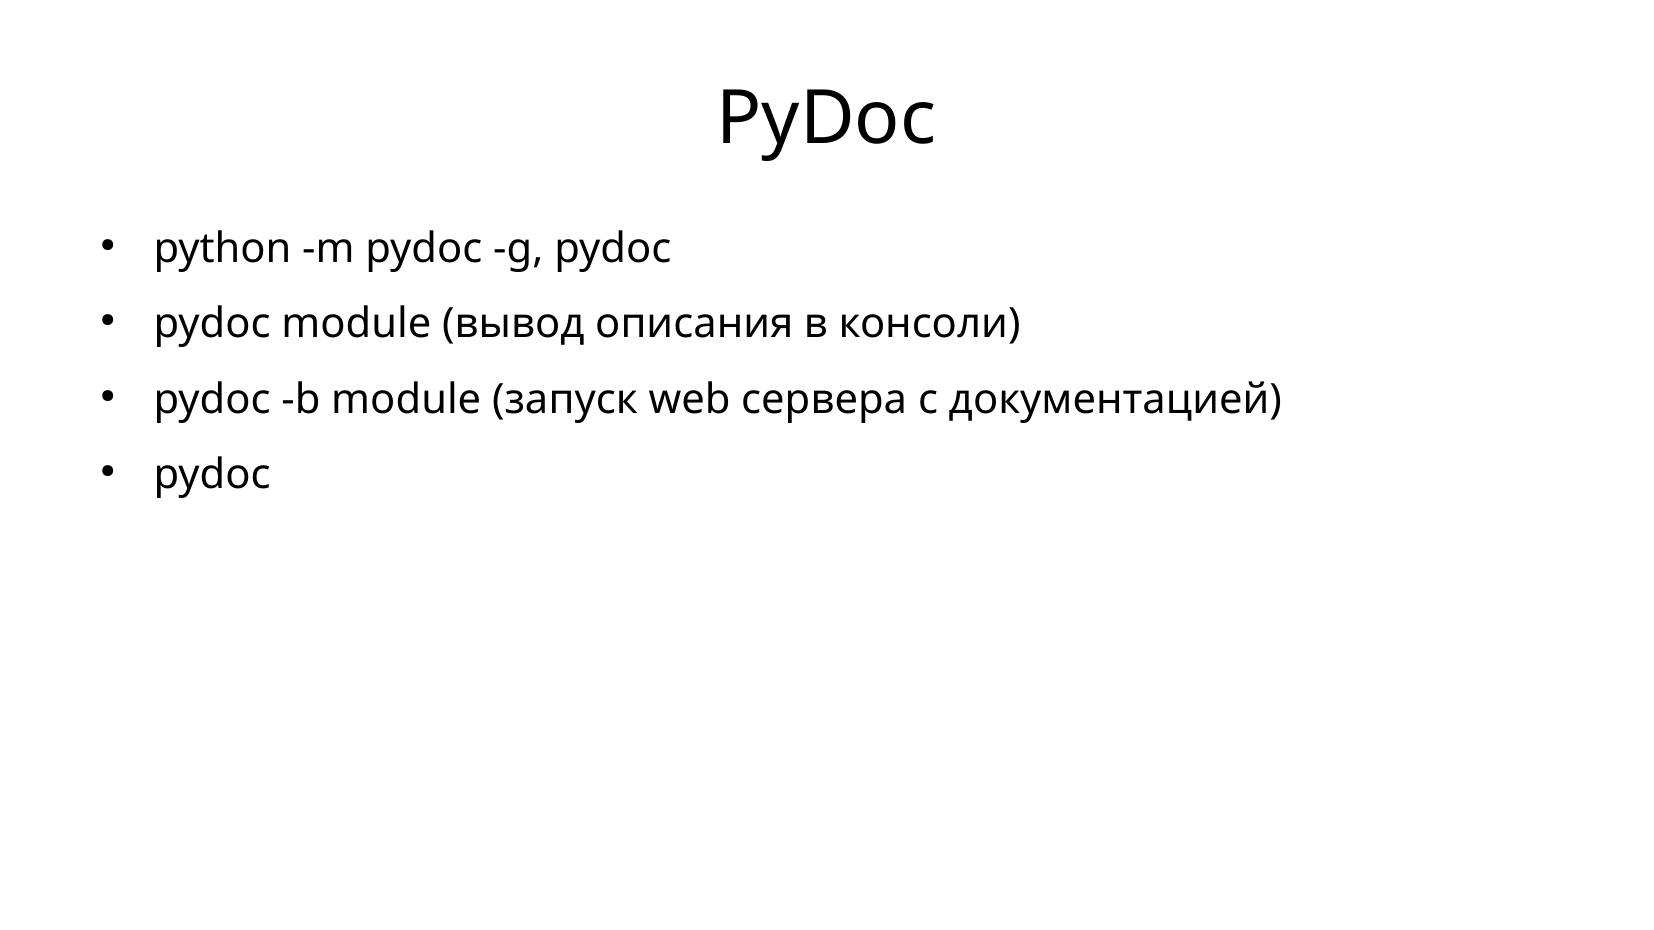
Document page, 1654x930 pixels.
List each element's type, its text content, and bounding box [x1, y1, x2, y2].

list python -m pydoc -g, pydoc pydoc module (вывод описания в консоли) pydoc -b module (запуск web сервера с документацией) pydoc [82, 217, 1571, 757]
title PyDoc [82, 37, 1571, 193]
